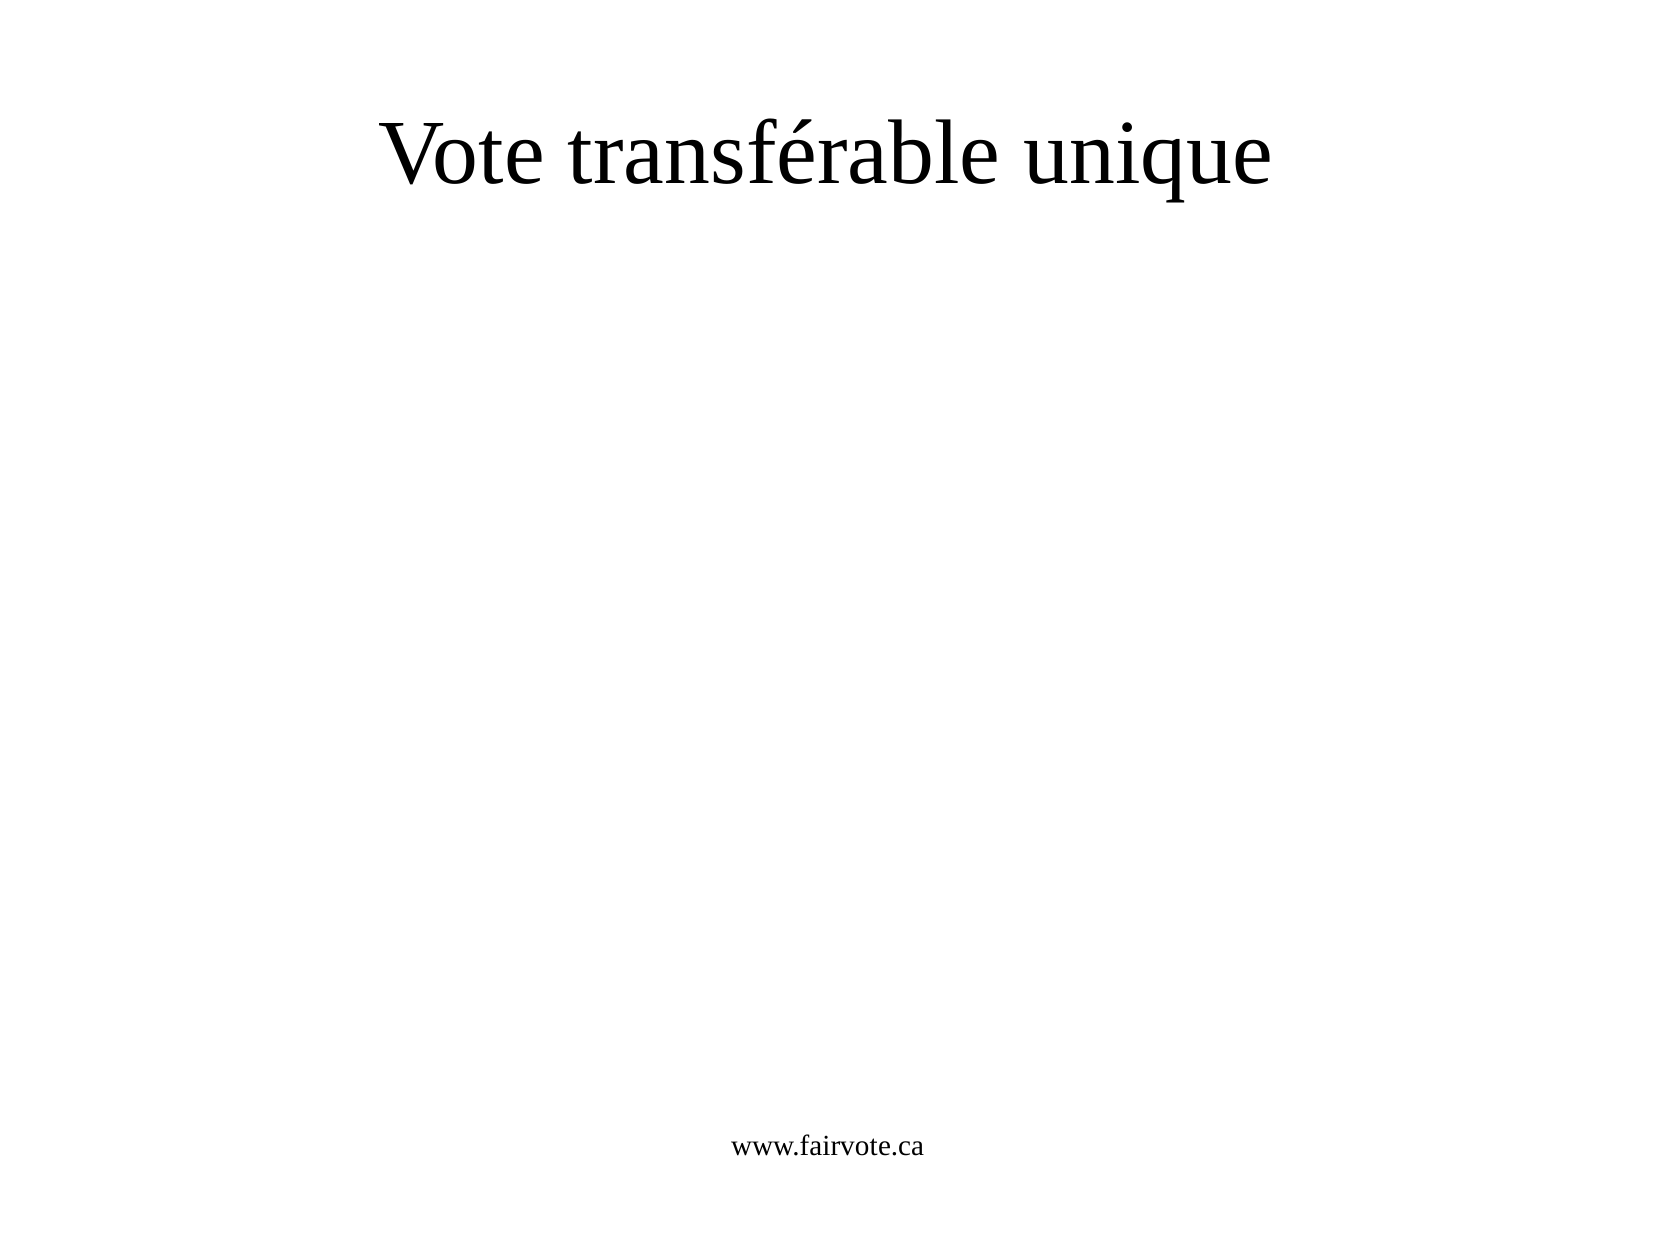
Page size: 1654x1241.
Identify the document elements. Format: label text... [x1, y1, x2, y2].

title Vote transférable unique [82, 49, 1571, 257]
